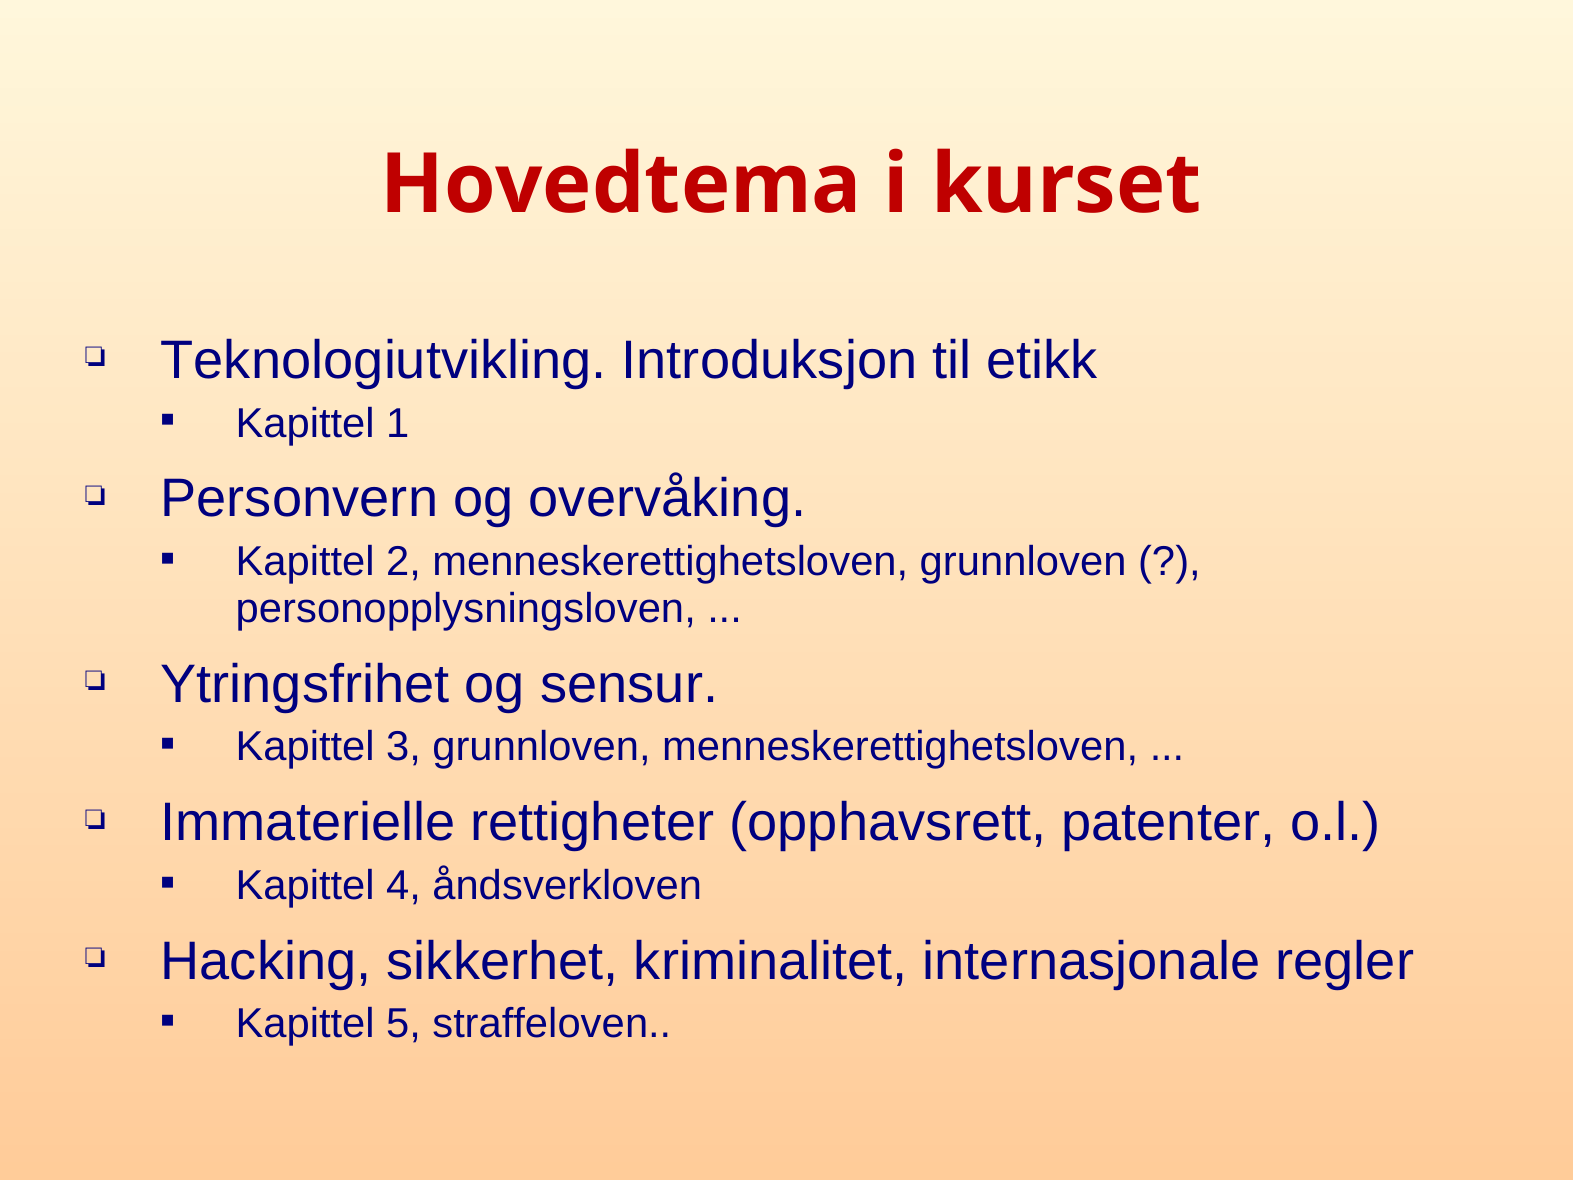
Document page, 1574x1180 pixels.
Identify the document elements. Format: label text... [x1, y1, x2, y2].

list Teknologiutvikling. Introduksjon til etikk Kapittel 1 Personvern og overvåking. Kapittel 2, menneskerettighetsloven, grunnloven (?), personopplysningsloven, ... Ytringsfrihet og sensur. Kapittel 3, grunnloven, menneskerettighetsloven, ... Immaterielle rettigheter (opphavsrett, patenter, o.l.) Kapittel 4, åndsverkloven Hacking, sikkerhet, kriminalitet, internasjonale regler Kapittel 5, straffeloven.. [85, 336, 1539, 1170]
title Hovedtema i kurset [39, 54, 1543, 309]
